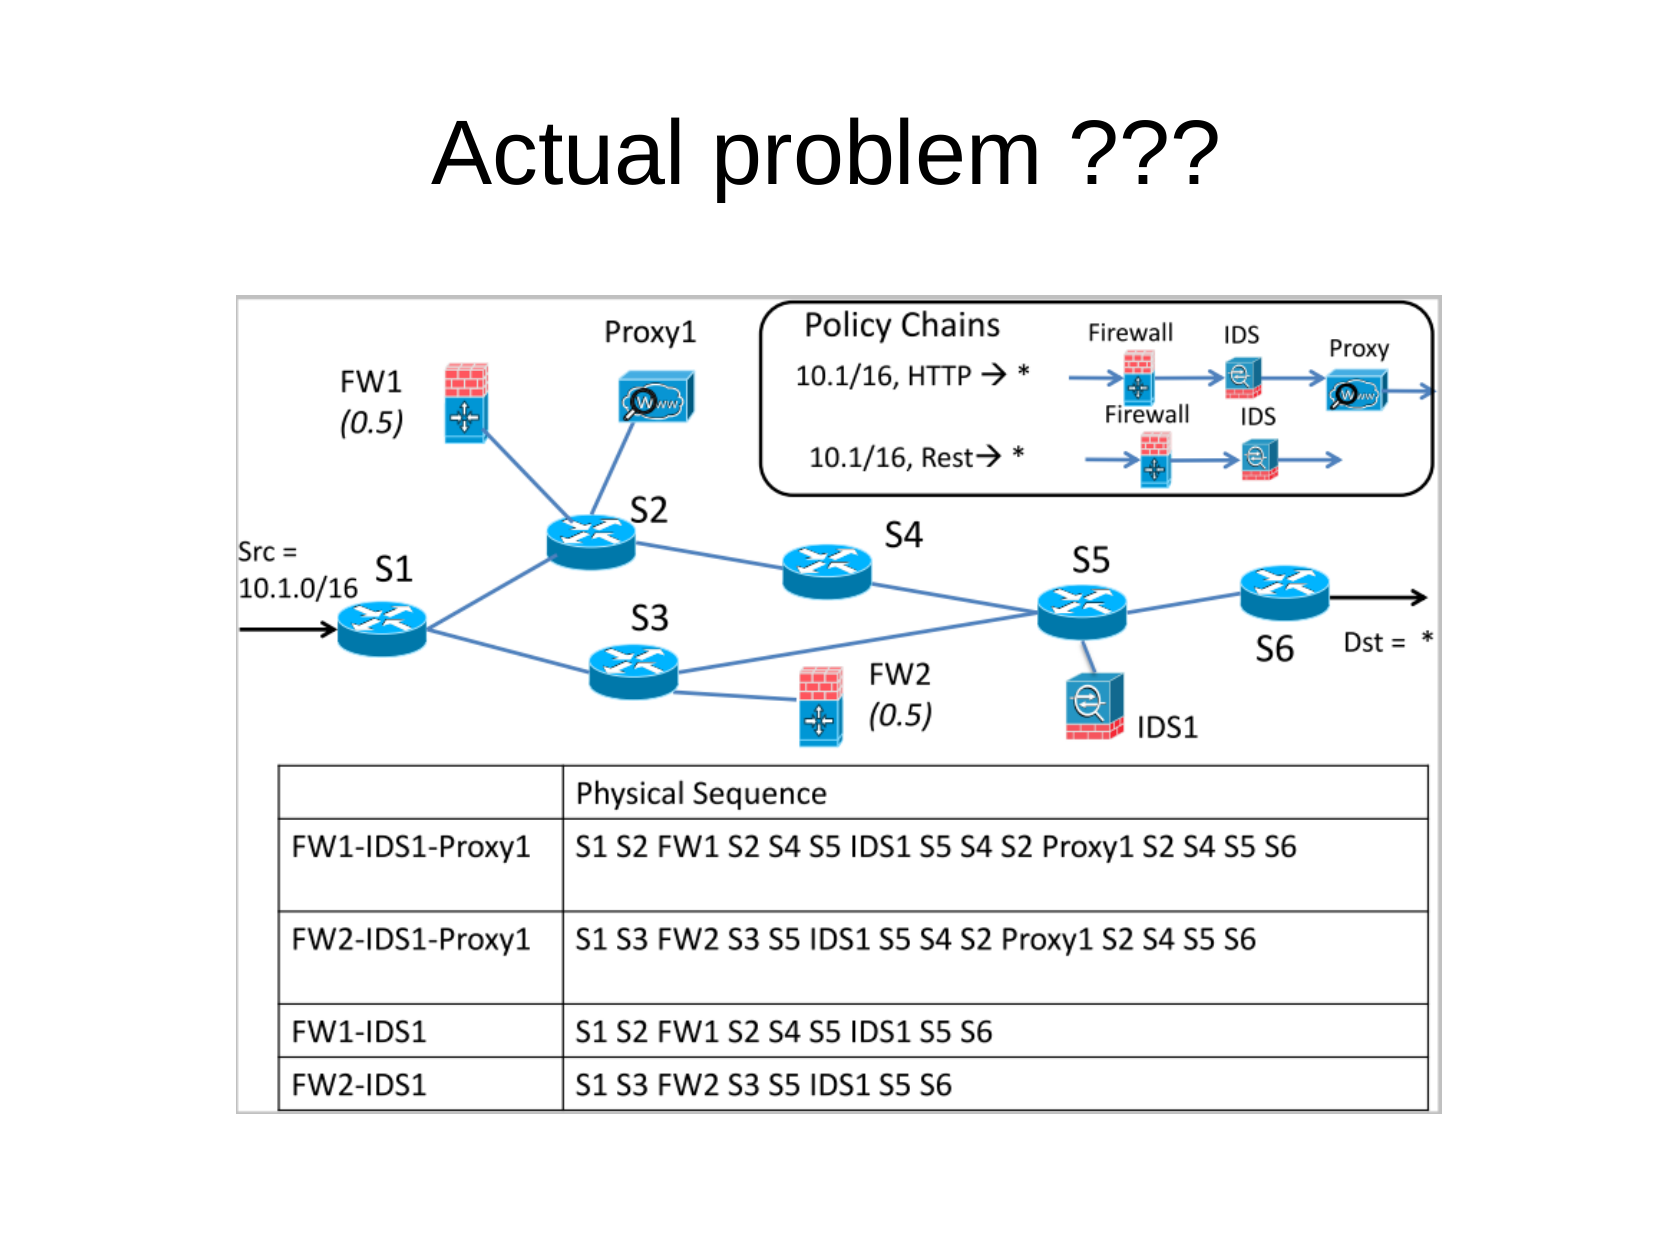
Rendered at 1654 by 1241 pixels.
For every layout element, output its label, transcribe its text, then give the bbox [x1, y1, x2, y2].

picture [236, 295, 1442, 1114]
title Actual problem ??? [82, 49, 1571, 257]
